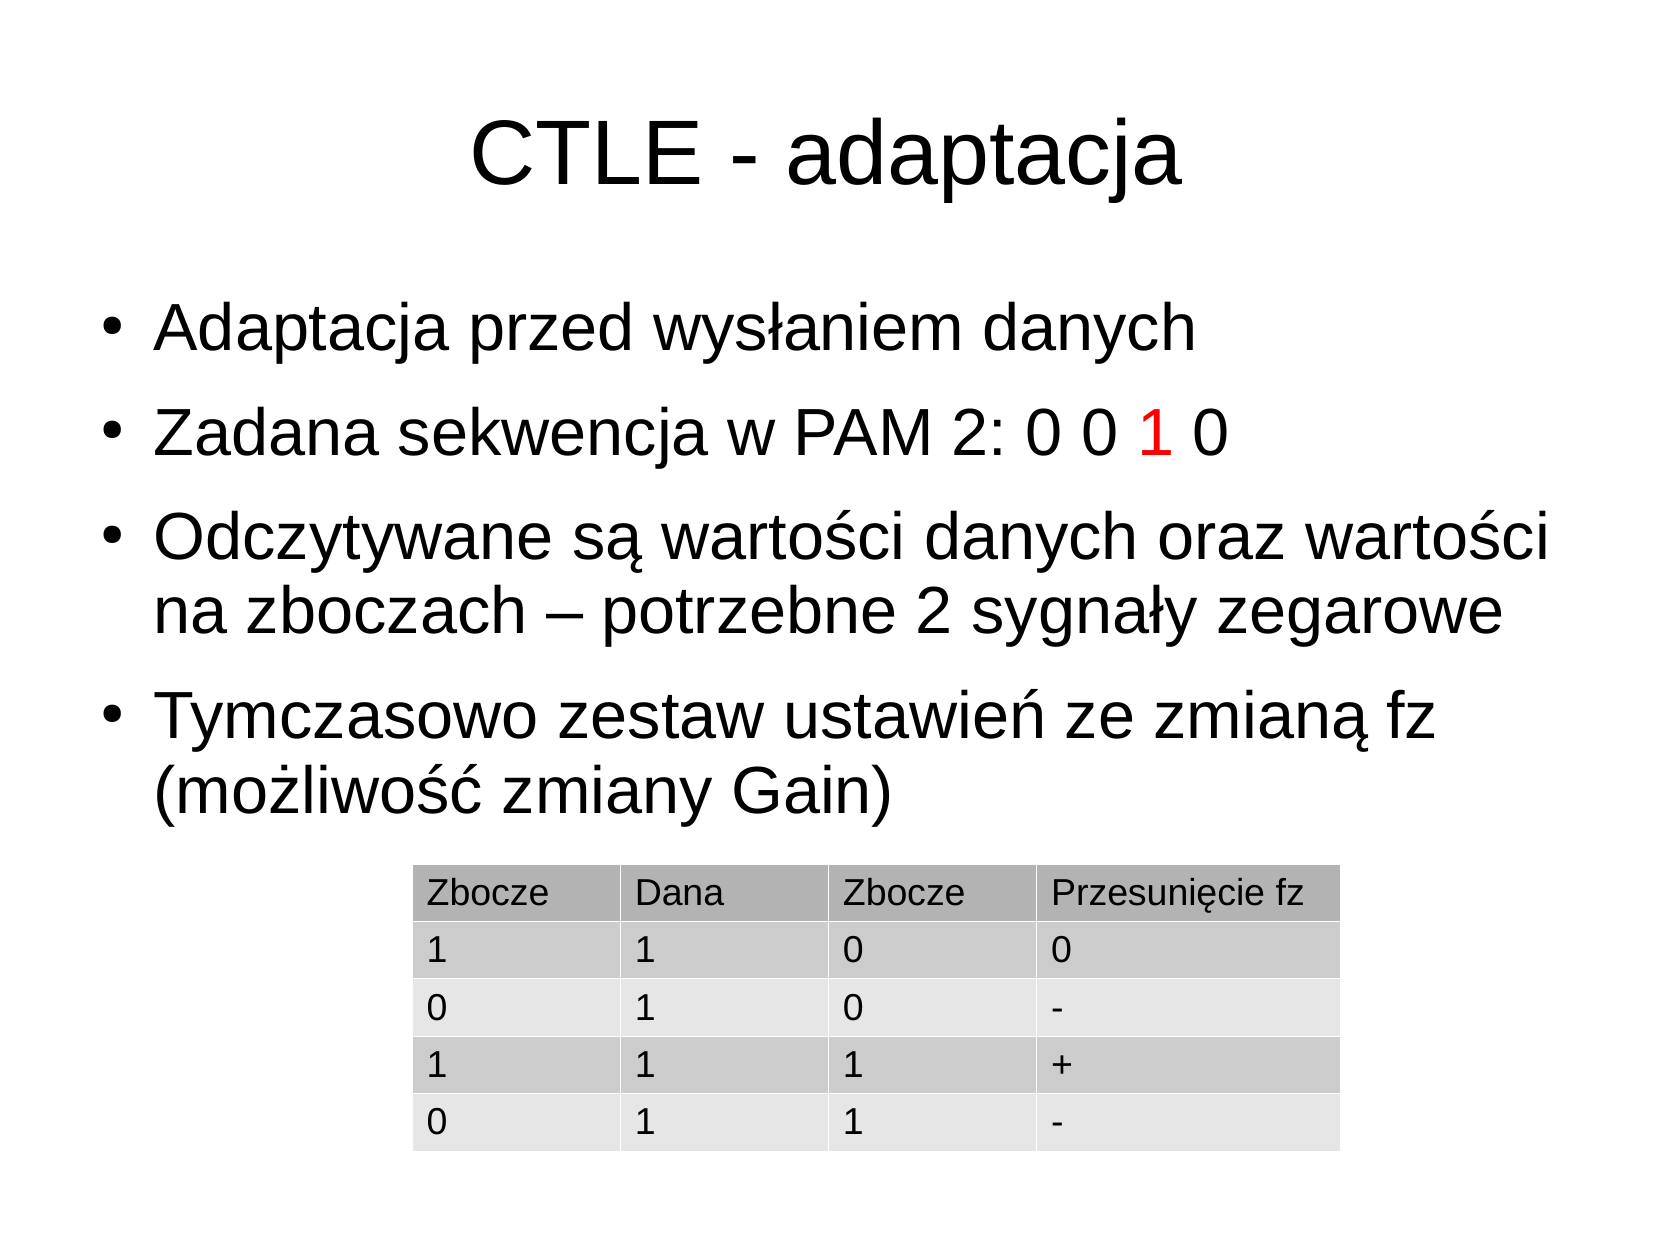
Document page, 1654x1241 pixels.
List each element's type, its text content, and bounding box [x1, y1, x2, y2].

table_cell + [1037, 1037, 1340, 1093]
table_cell 0 [829, 922, 1036, 978]
table_header Zbocze [829, 865, 1036, 921]
table_cell - [1037, 979, 1340, 1036]
table_cell 0 [829, 979, 1036, 1036]
table_header Przesunięcie fz [1037, 865, 1340, 921]
table_cell 1 [413, 1037, 620, 1093]
table_cell 1 [413, 922, 620, 978]
table_cell 1 [621, 922, 828, 978]
table_cell 1 [621, 979, 828, 1036]
table_header Dana [621, 865, 828, 921]
table_cell 1 [829, 1037, 1036, 1093]
table_cell 0 [413, 1094, 620, 1151]
table_cell 1 [621, 1037, 828, 1093]
title CTLE - adaptacja [82, 49, 1571, 257]
table_cell 1 [829, 1094, 1036, 1151]
table_cell 0 [1037, 922, 1340, 978]
table_cell - [1037, 1094, 1340, 1151]
table_cell 0 [413, 979, 620, 1036]
list Adaptacja przed wysłaniem danych Zadana sekwencja w PAM 2: 0 0 1 0 Odczytywane są wartości danych oraz wartości na zboczach – potrzebne 2 sygnały zegarowe Tymczasowo zestaw ustawień ze zmianą fz (możliwość zmiany Gain) [82, 290, 1571, 1010]
table_header Zbocze [413, 865, 620, 921]
table_cell 1 [621, 1094, 828, 1151]
